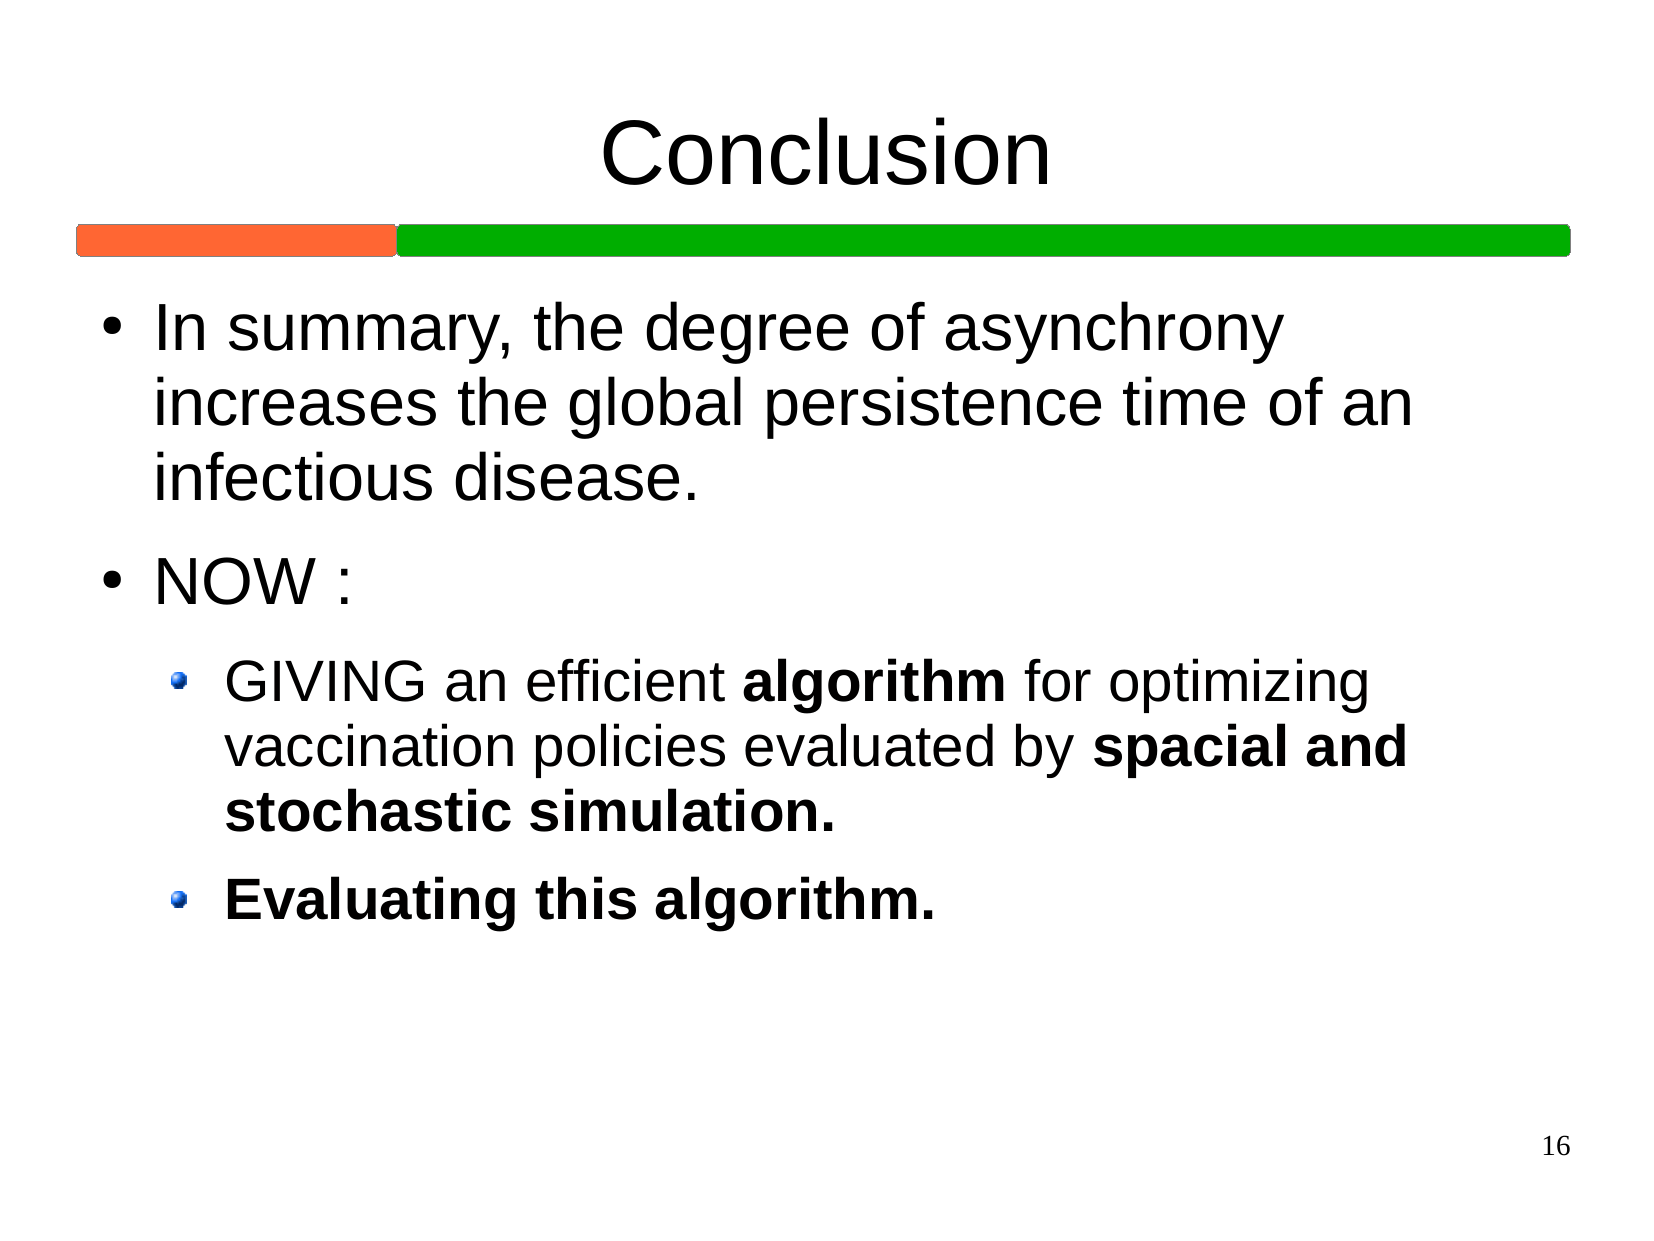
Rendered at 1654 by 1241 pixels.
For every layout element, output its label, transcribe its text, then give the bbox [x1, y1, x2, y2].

text_box [76, 224, 1571, 257]
list In summary, the degree of asynchrony increases the global persistence time of an infectious disease. NOW : GIVING an efficient algorithm for optimizing vaccination policies evaluated by spacial and stochastic simulation. Evaluating this algorithm. [82, 290, 1538, 1010]
title Conclusion [82, 49, 1571, 228]
